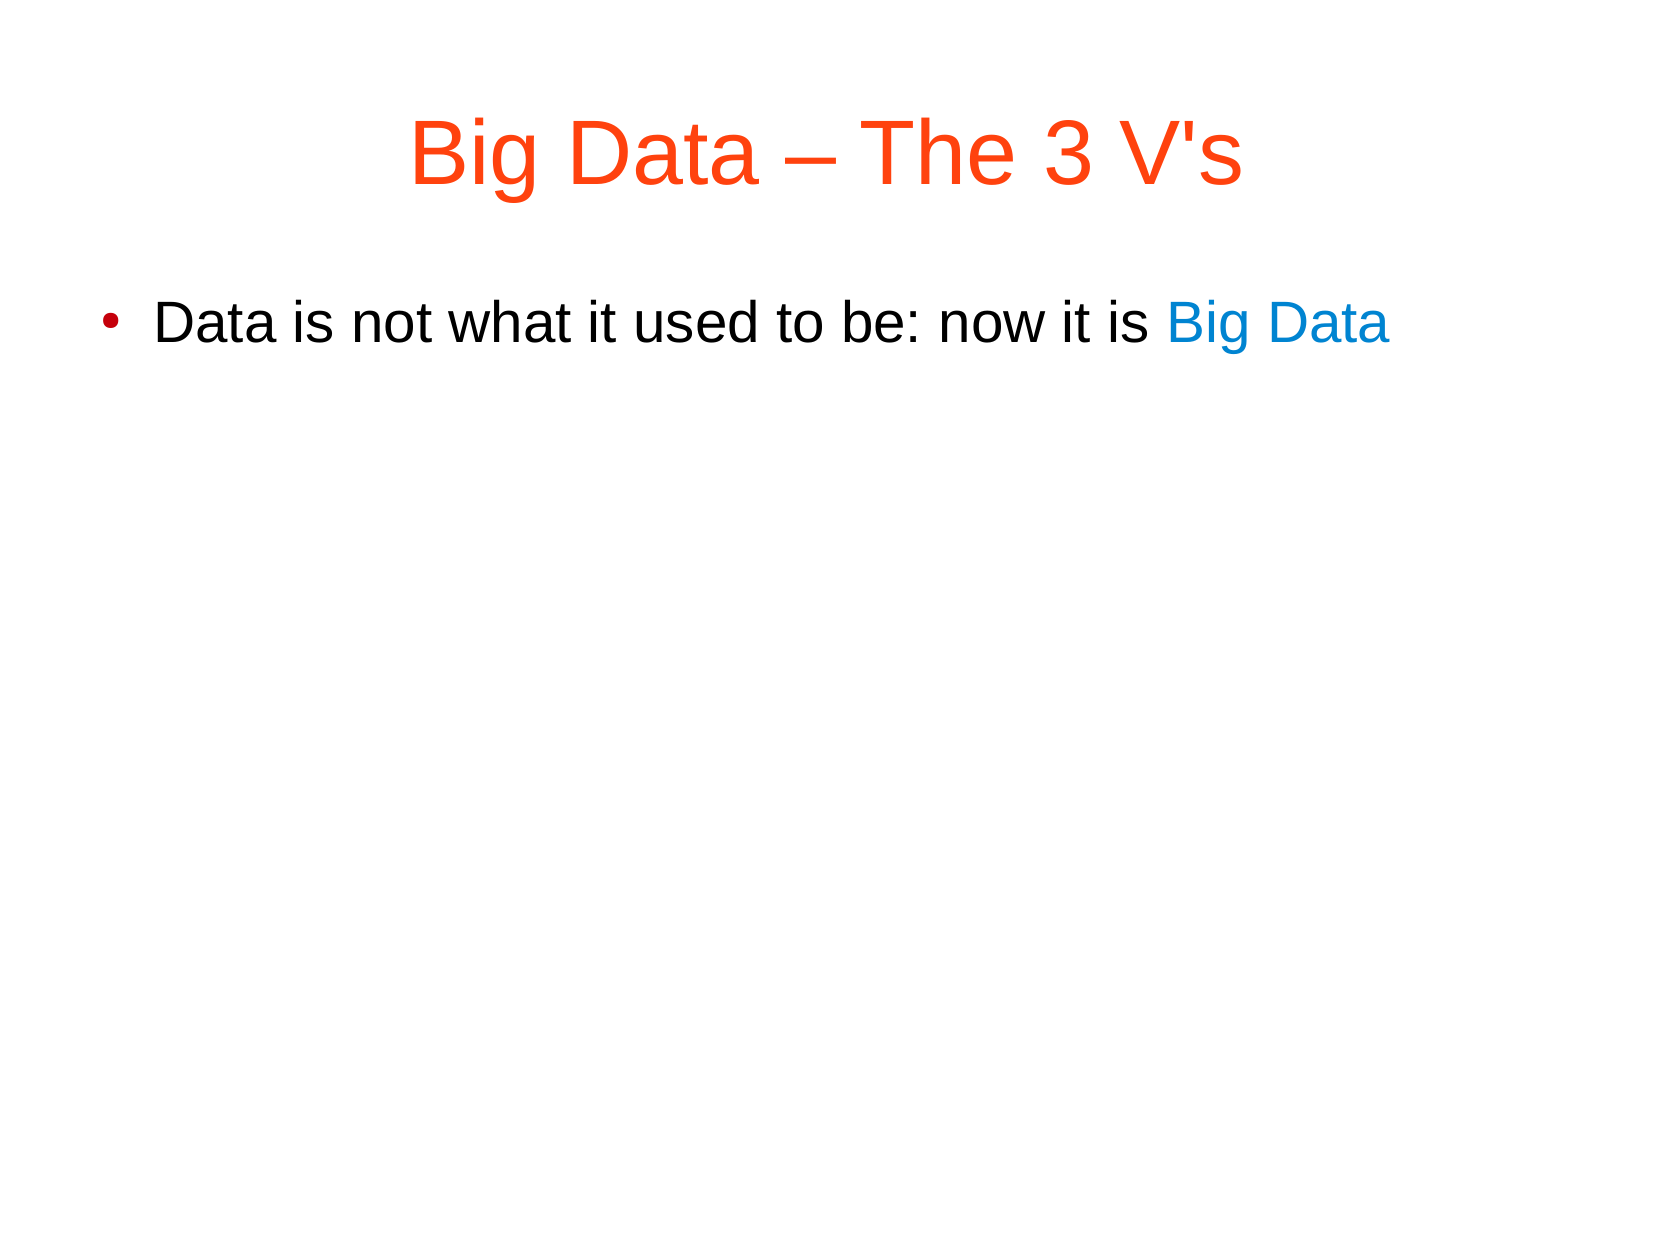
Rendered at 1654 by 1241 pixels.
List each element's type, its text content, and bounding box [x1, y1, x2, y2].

list Data is not what it used to be: now it is Big Data [82, 290, 1538, 1010]
title Big Data – The 3 V's [82, 49, 1571, 257]
